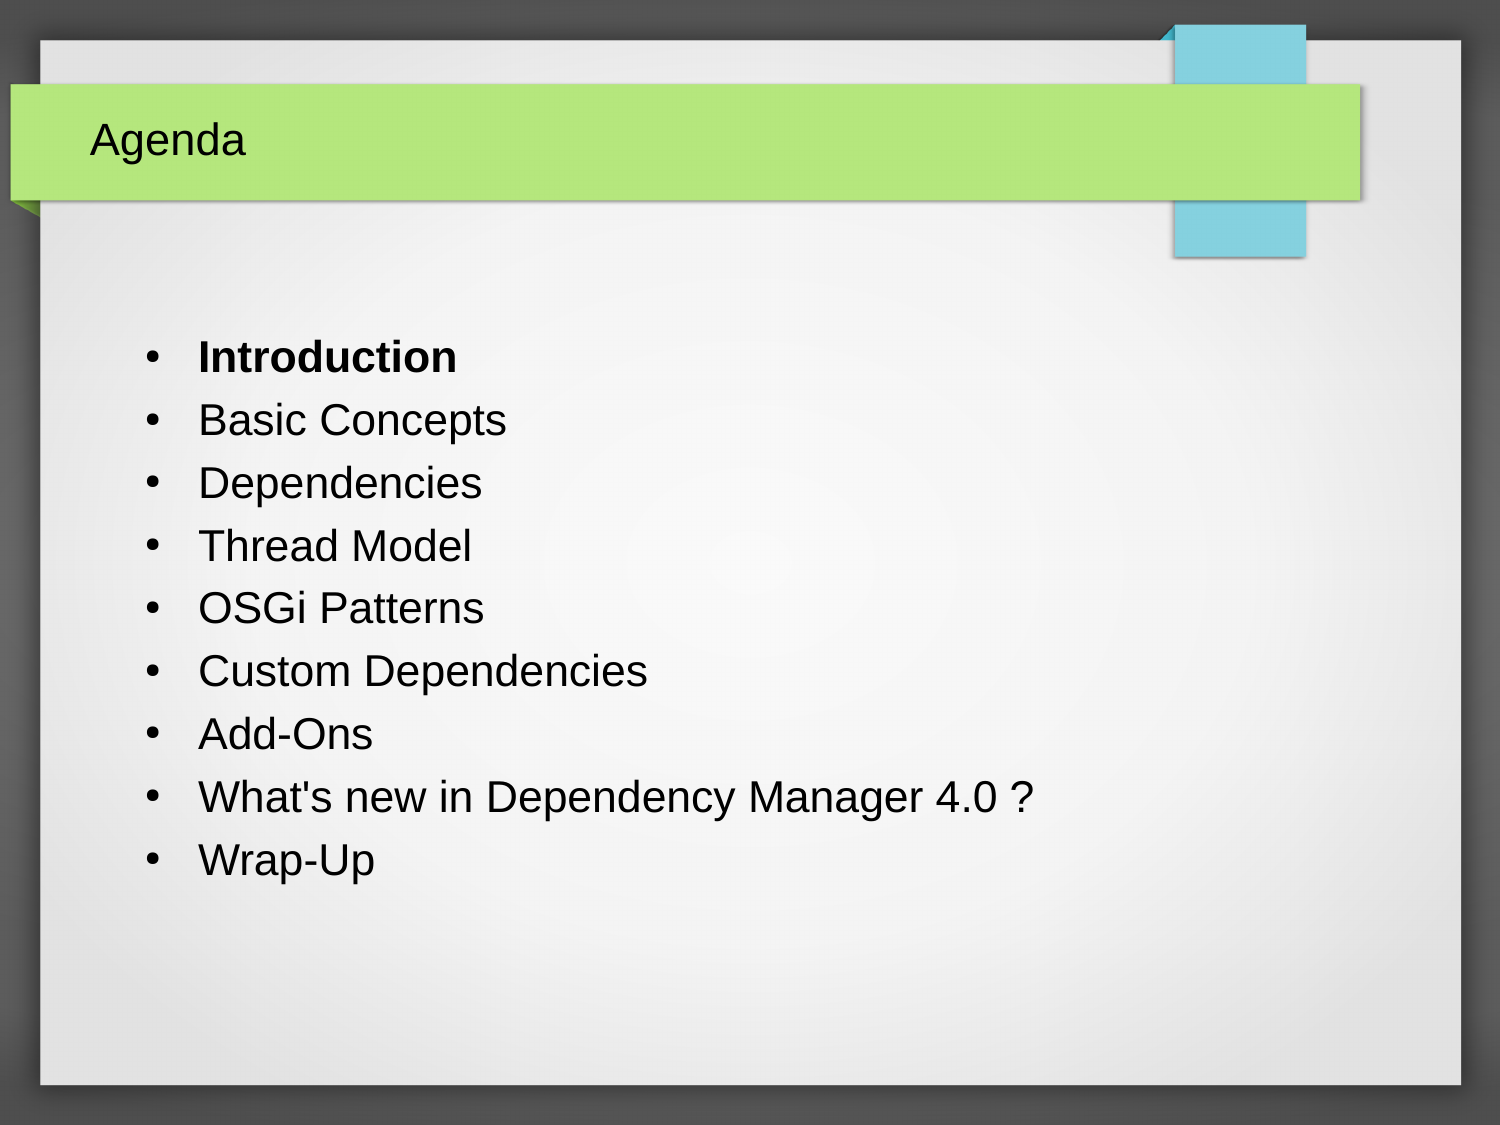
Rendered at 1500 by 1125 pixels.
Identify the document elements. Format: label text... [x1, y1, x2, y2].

list Introduction Basic Concepts Dependencies Thread Model OSGi Patterns Custom Dependencies Add-Ons What's new in Dependency Manager 4.0 ? Wrap-Up [112, 324, 1388, 978]
title Agenda [75, 85, 1147, 193]
picture [0, 0, 1500, 1125]
